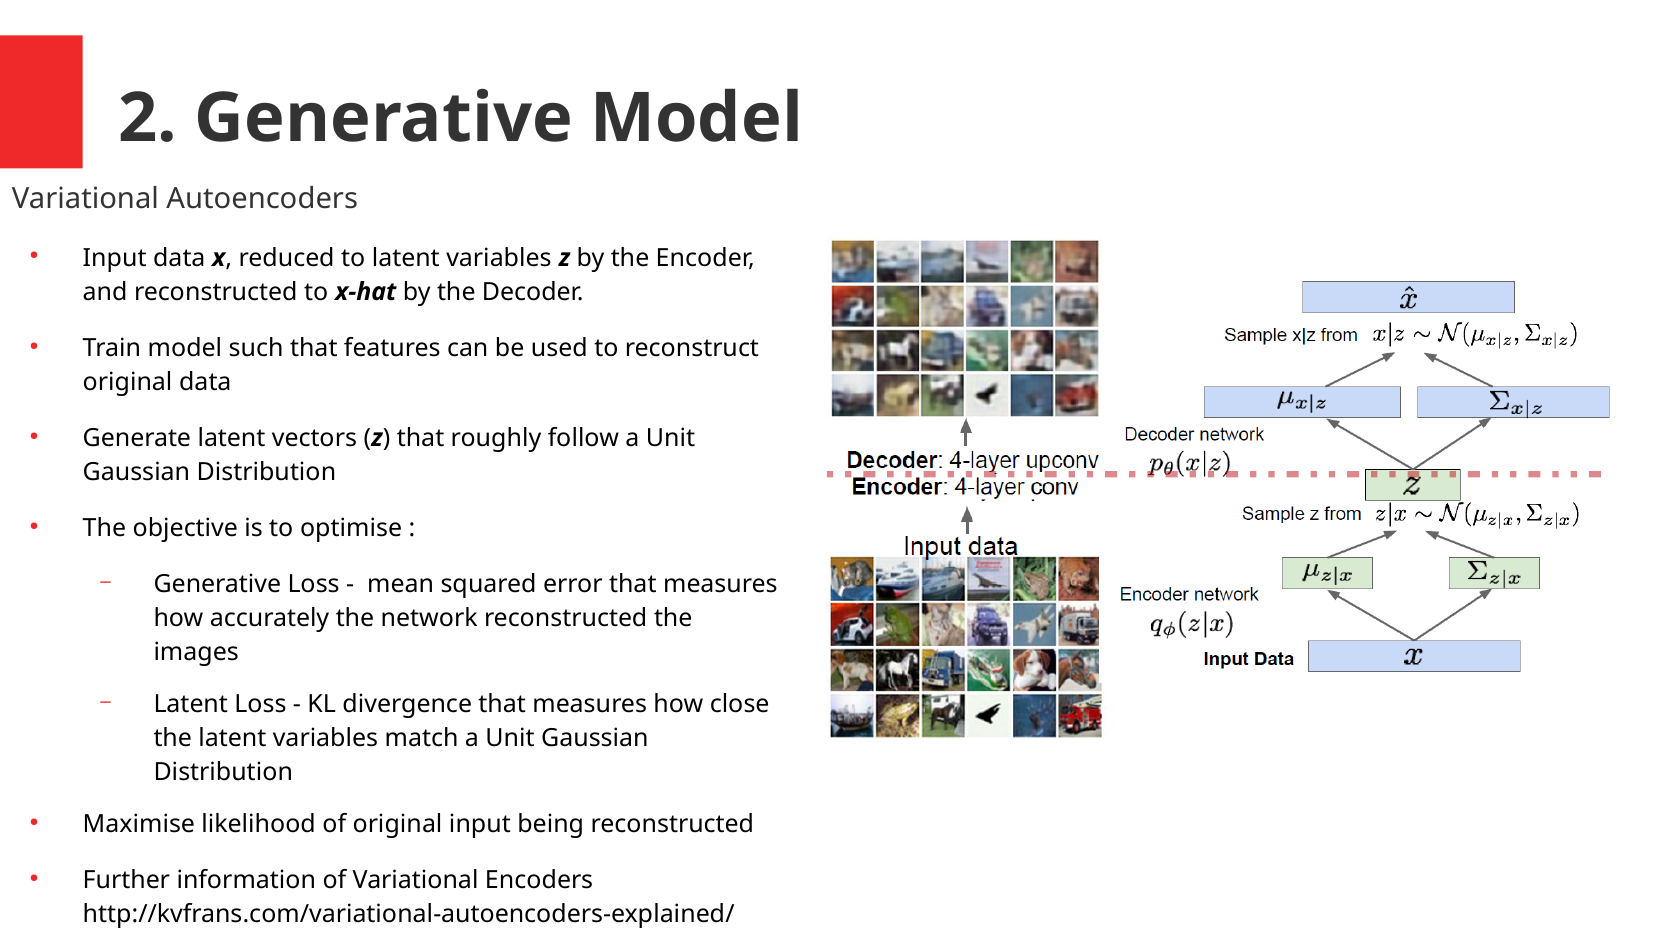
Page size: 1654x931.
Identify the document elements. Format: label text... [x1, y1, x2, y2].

list Variational Autoencoders Input data x, reduced to latent variables z by the Encoder, and reconstructed to x-hat by the Decoder. Train model such that features can be used to reconstruct original data Generate latent vectors (z) that roughly follow a Unit Gaussian Distribution The objective is to optimise : Generative Loss - mean squared error that measures how accurately the network reconstructed the images Latent Loss - KL divergence that measures how close the latent variables match a Unit Gaussian Distribution Maximise likelihood of original input being reconstructed Further information of Variational Encoders http://kvfrans.com/variational-autoencoders-explained/ [11, 177, 780, 378]
picture [826, 236, 1619, 747]
title 2. Generative Model [118, 37, 1571, 193]
